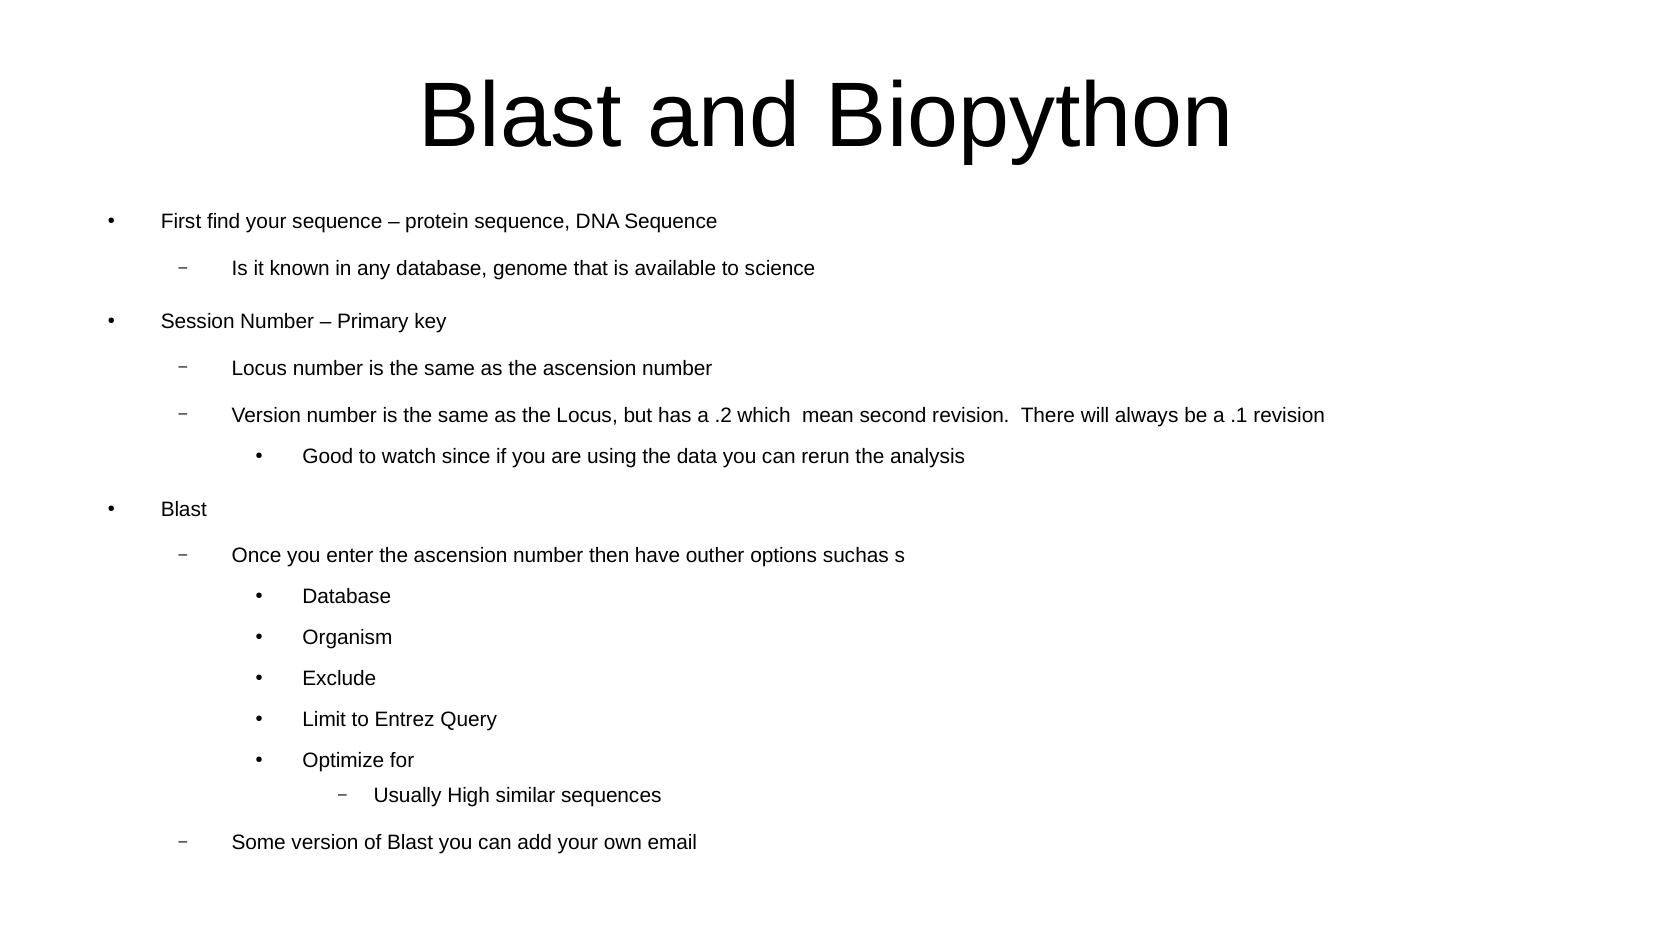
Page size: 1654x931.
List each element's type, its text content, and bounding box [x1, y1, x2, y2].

title Blast and Biopython [82, 37, 1571, 193]
list First find your sequence – protein sequence, DNA Sequence Is it known in any database, genome that is available to science Session Number – Primary key Locus number is the same as the ascension number Version number is the same as the Locus, but has a .2 which mean second revision. There will always be a .1 revision Good to watch since if you are using the data you can rerun the analysis Blast Once you enter the ascension number then have outher options suchas s Database Organism Exclude Limit to Entrez Query Optimize for Usually High similar sequences Some version of Blast you can add your own email [90, 210, 1643, 908]
